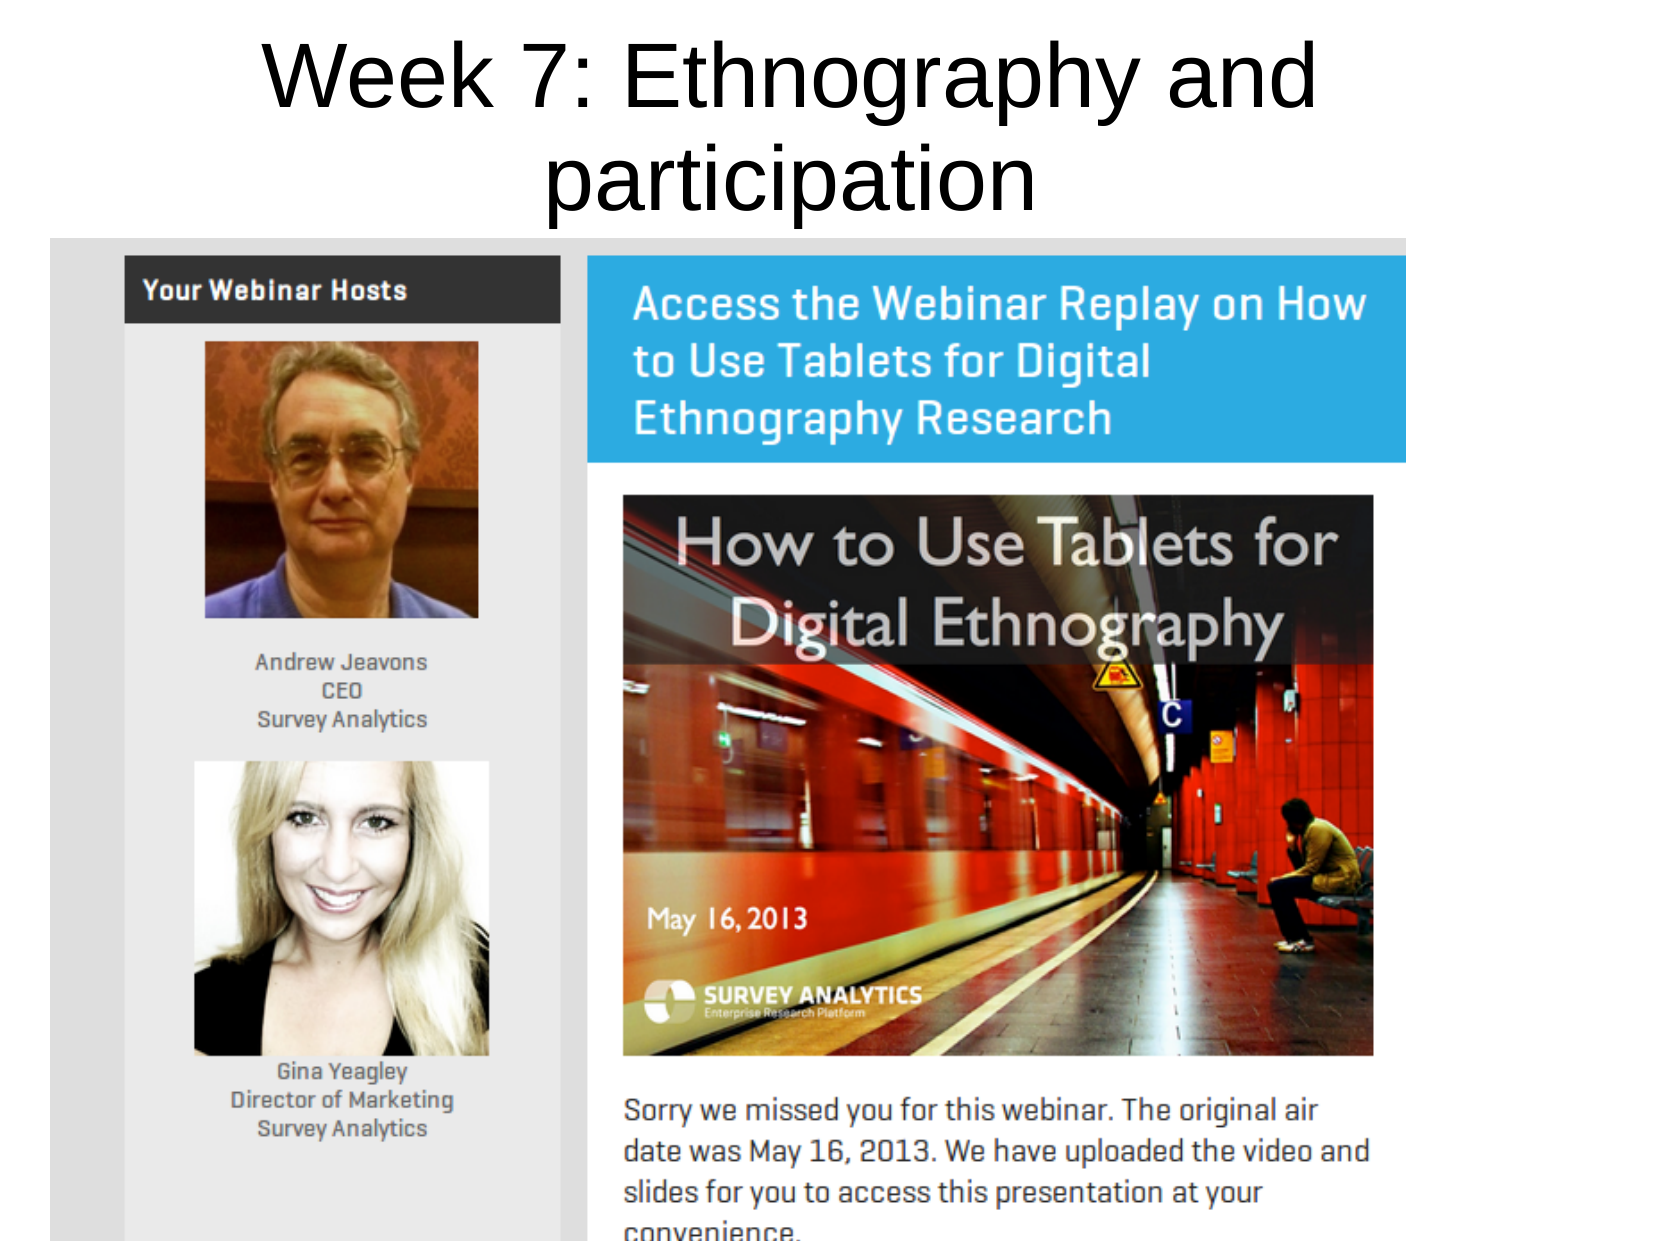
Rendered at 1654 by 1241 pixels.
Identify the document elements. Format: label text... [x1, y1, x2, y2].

picture [50, 238, 1406, 1241]
title Week 7: Ethnography and participation [47, 23, 1536, 231]
